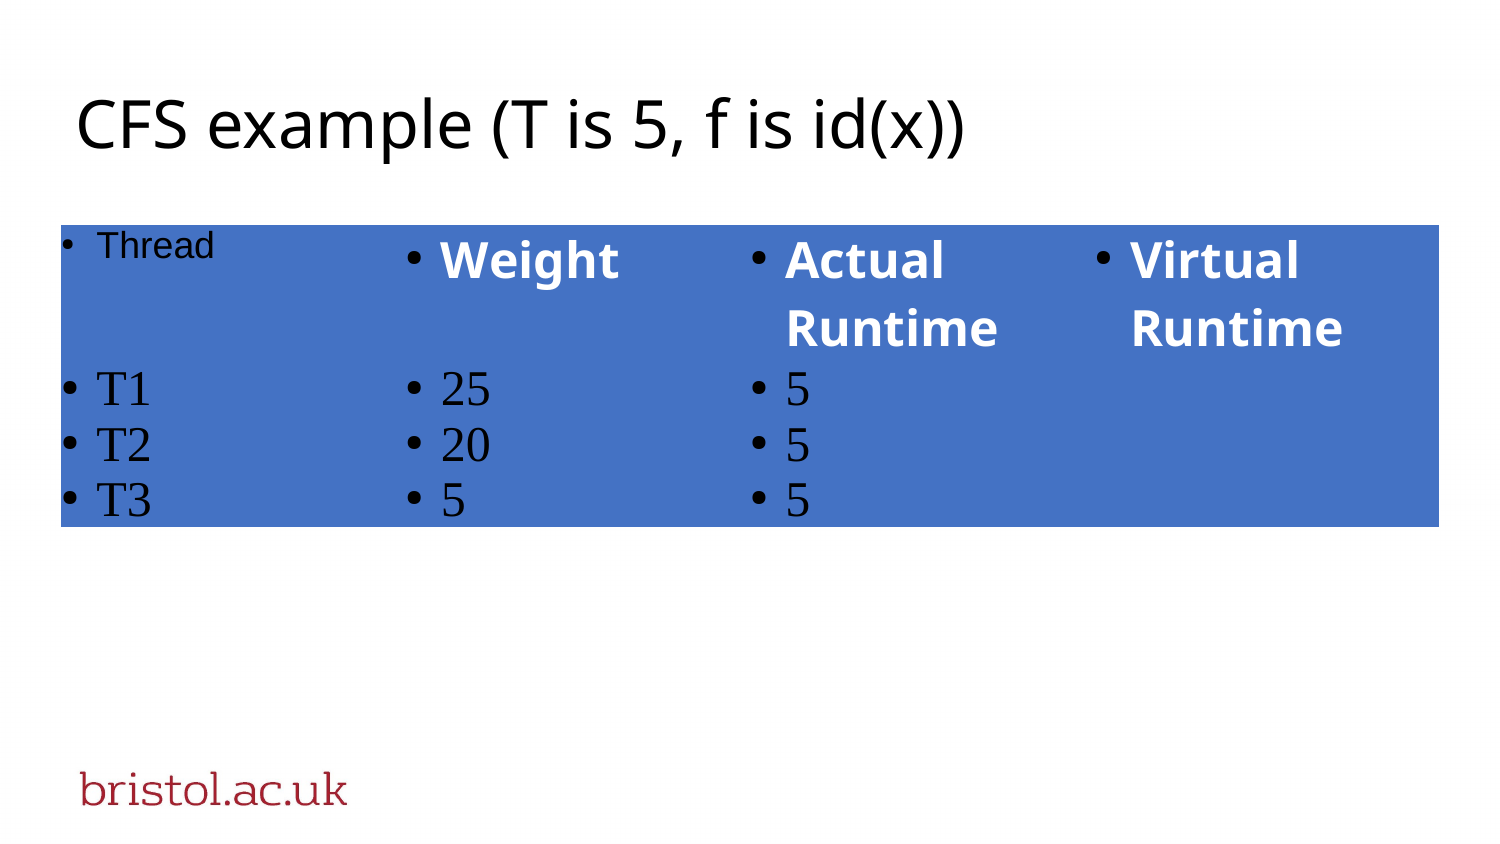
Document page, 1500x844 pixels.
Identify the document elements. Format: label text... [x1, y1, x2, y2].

table_header Weight [405, 225, 750, 361]
table_cell T1 [61, 361, 405, 417]
table_cell [1095, 417, 1439, 472]
table_cell [1095, 361, 1439, 417]
table_cell T3 [61, 472, 405, 527]
table_cell 25 [405, 361, 750, 417]
table_cell T2 [61, 417, 405, 472]
table_cell 20 [405, 417, 750, 472]
table_header Thread [61, 225, 405, 361]
table_header Virtual Runtime [1095, 225, 1439, 361]
table_cell 5 [405, 472, 750, 527]
table_header Actual Runtime [750, 225, 1095, 361]
title CFS example (T is 5, f is id(x)) [60, 44, 1440, 209]
table_cell 5 [750, 361, 1095, 417]
table_cell 5 [750, 417, 1095, 472]
table_cell [1095, 472, 1439, 527]
table_cell 5 [750, 472, 1095, 527]
